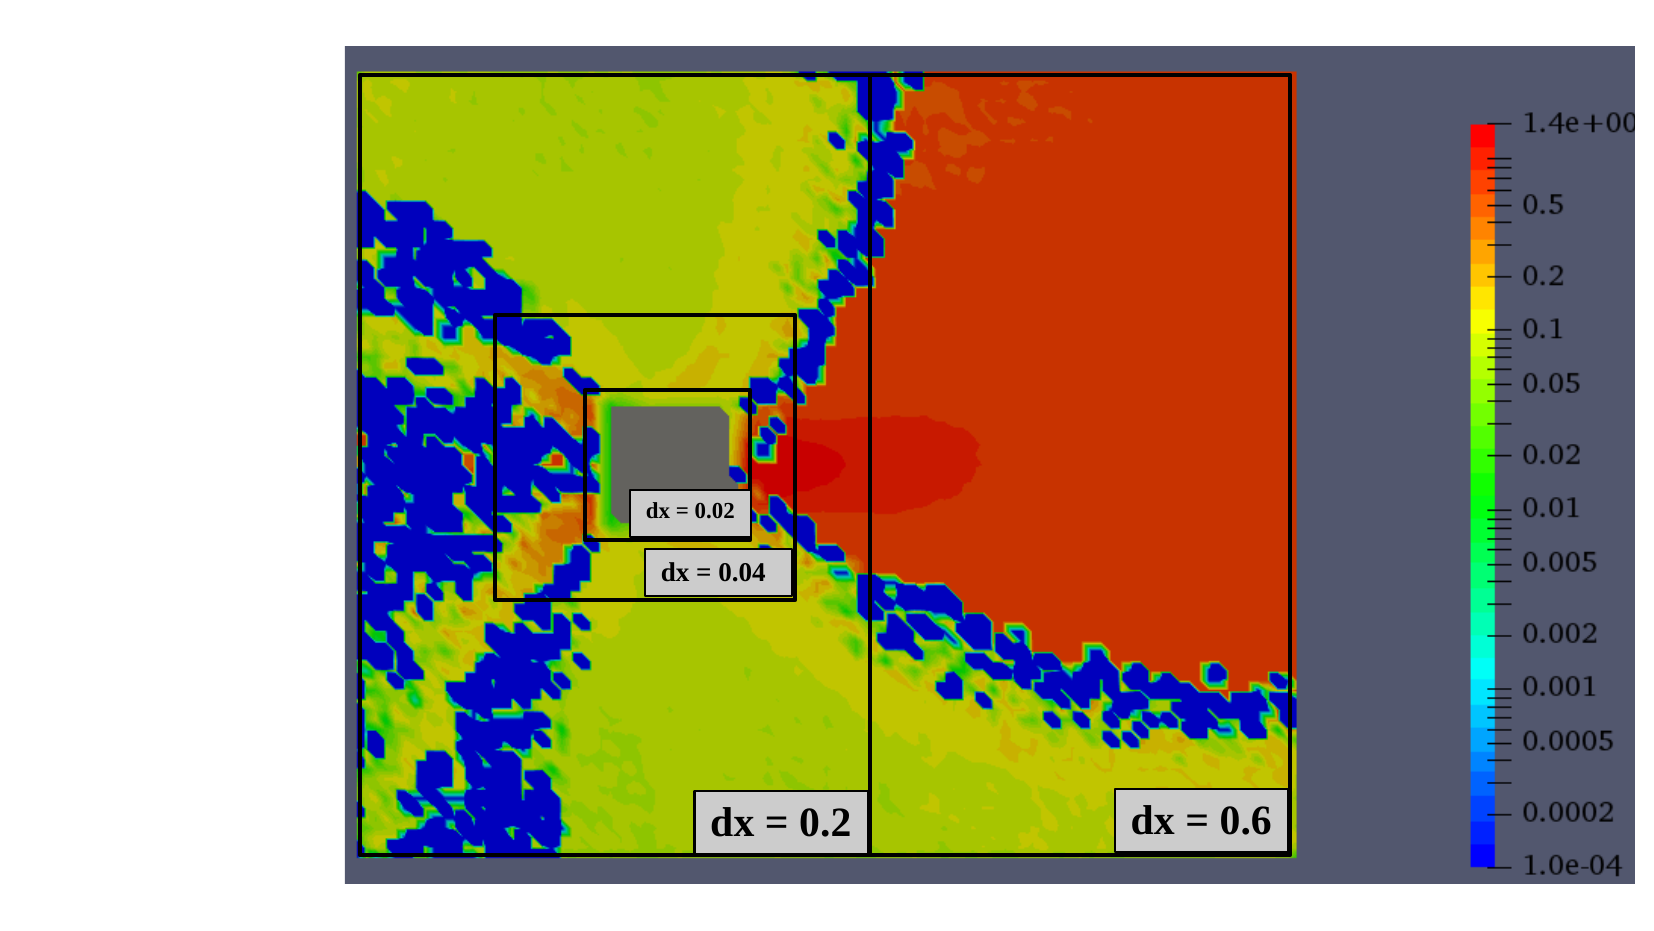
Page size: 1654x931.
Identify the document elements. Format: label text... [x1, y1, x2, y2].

picture [344, 45, 1635, 884]
text_box dx = 0.02 [630, 490, 751, 537]
text_box dx = 0.6 [1114, 788, 1289, 853]
text_box dx = 0.2 [694, 791, 868, 855]
text_box dx = 0.04 [645, 549, 792, 596]
